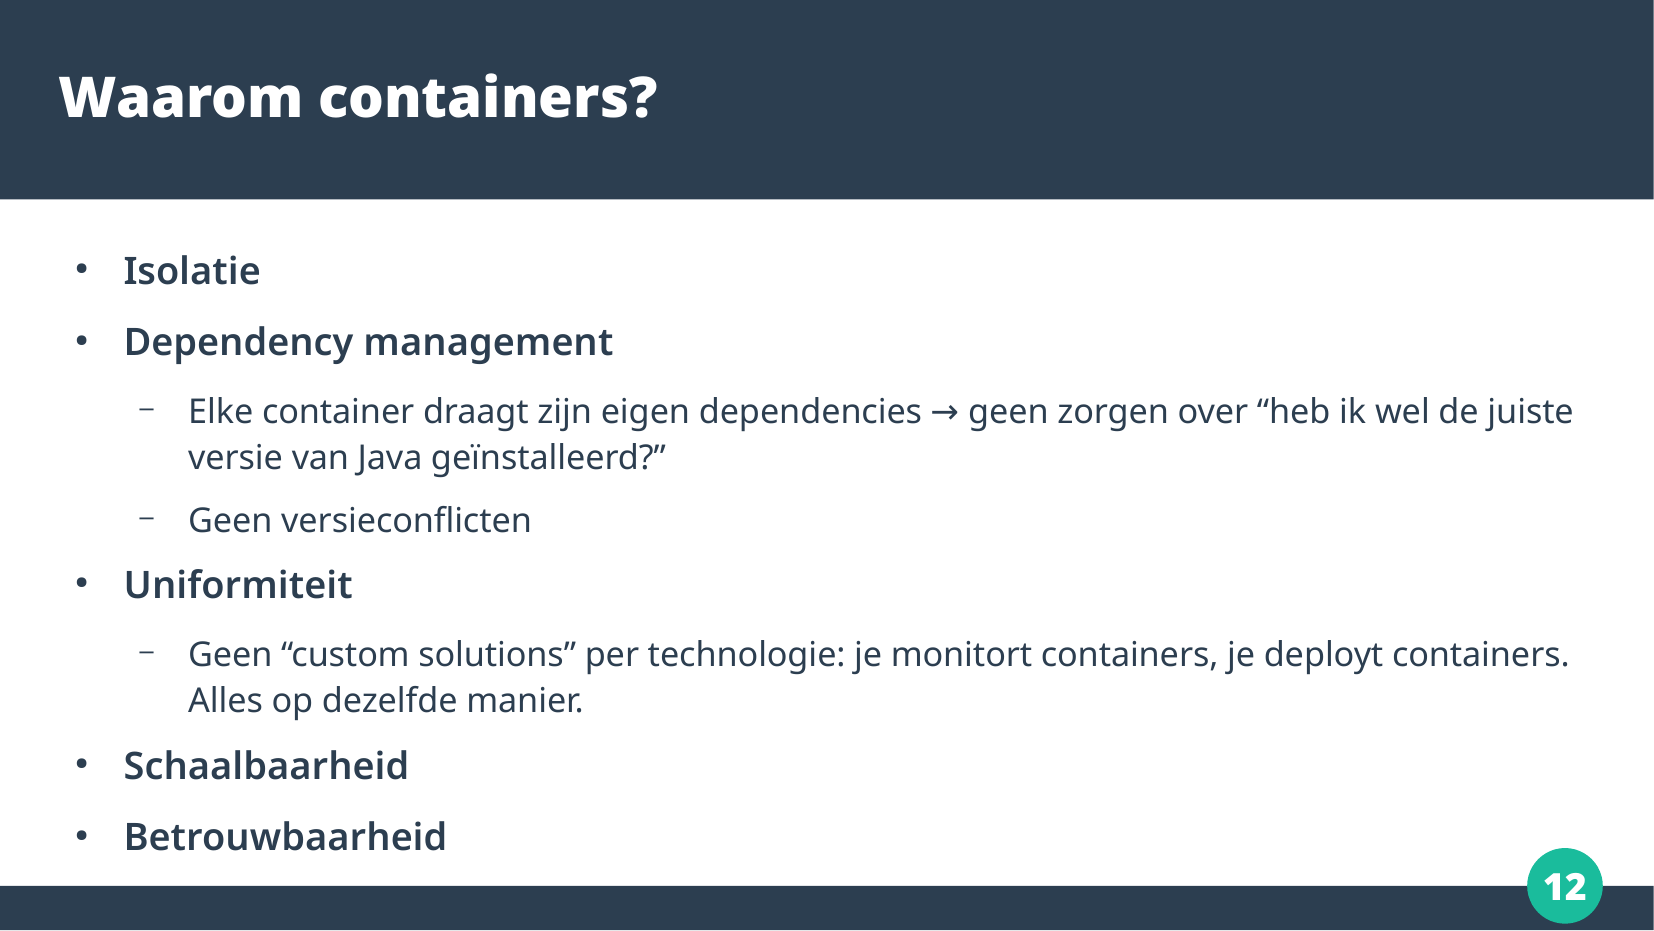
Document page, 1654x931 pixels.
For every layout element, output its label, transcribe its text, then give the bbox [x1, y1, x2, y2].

list Isolatie Dependency management Elke container draagt zijn eigen dependencies → geen zorgen over “heb ik wel de juiste versie van Java geïnstalleerd?” Geen versieconflicten Uniformiteit Geen “custom solutions” per technologie: je monitort containers, je deployt containers. Alles op dezelfde manier. Schaalbaarheid Betrouwbaarheid [59, 243, 1595, 864]
title Waarom containers? [59, 37, 1595, 156]
